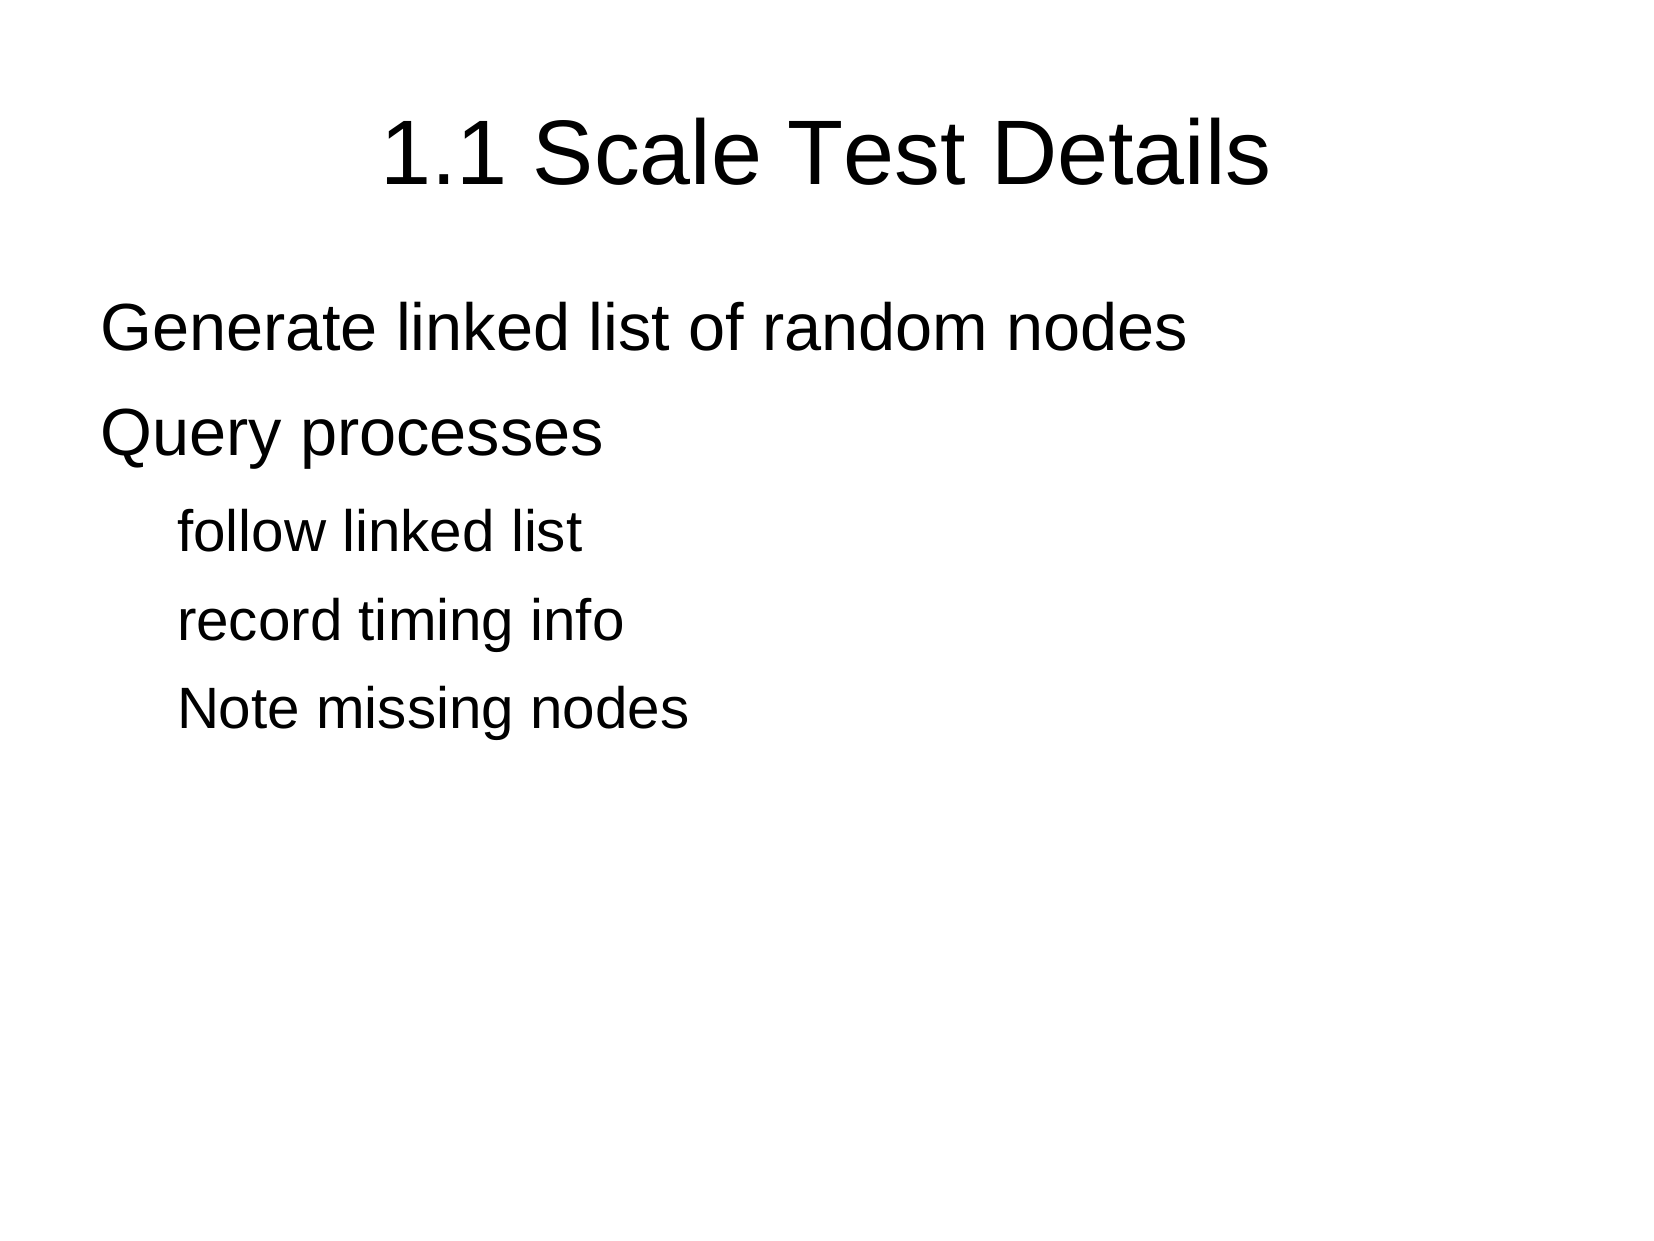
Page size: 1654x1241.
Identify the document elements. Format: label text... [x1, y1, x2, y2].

title 1.1 Scale Test Details [82, 49, 1571, 257]
list Generate linked list of random nodes Query processes follow linked list record timing info Note missing nodes [82, 290, 1571, 1094]
